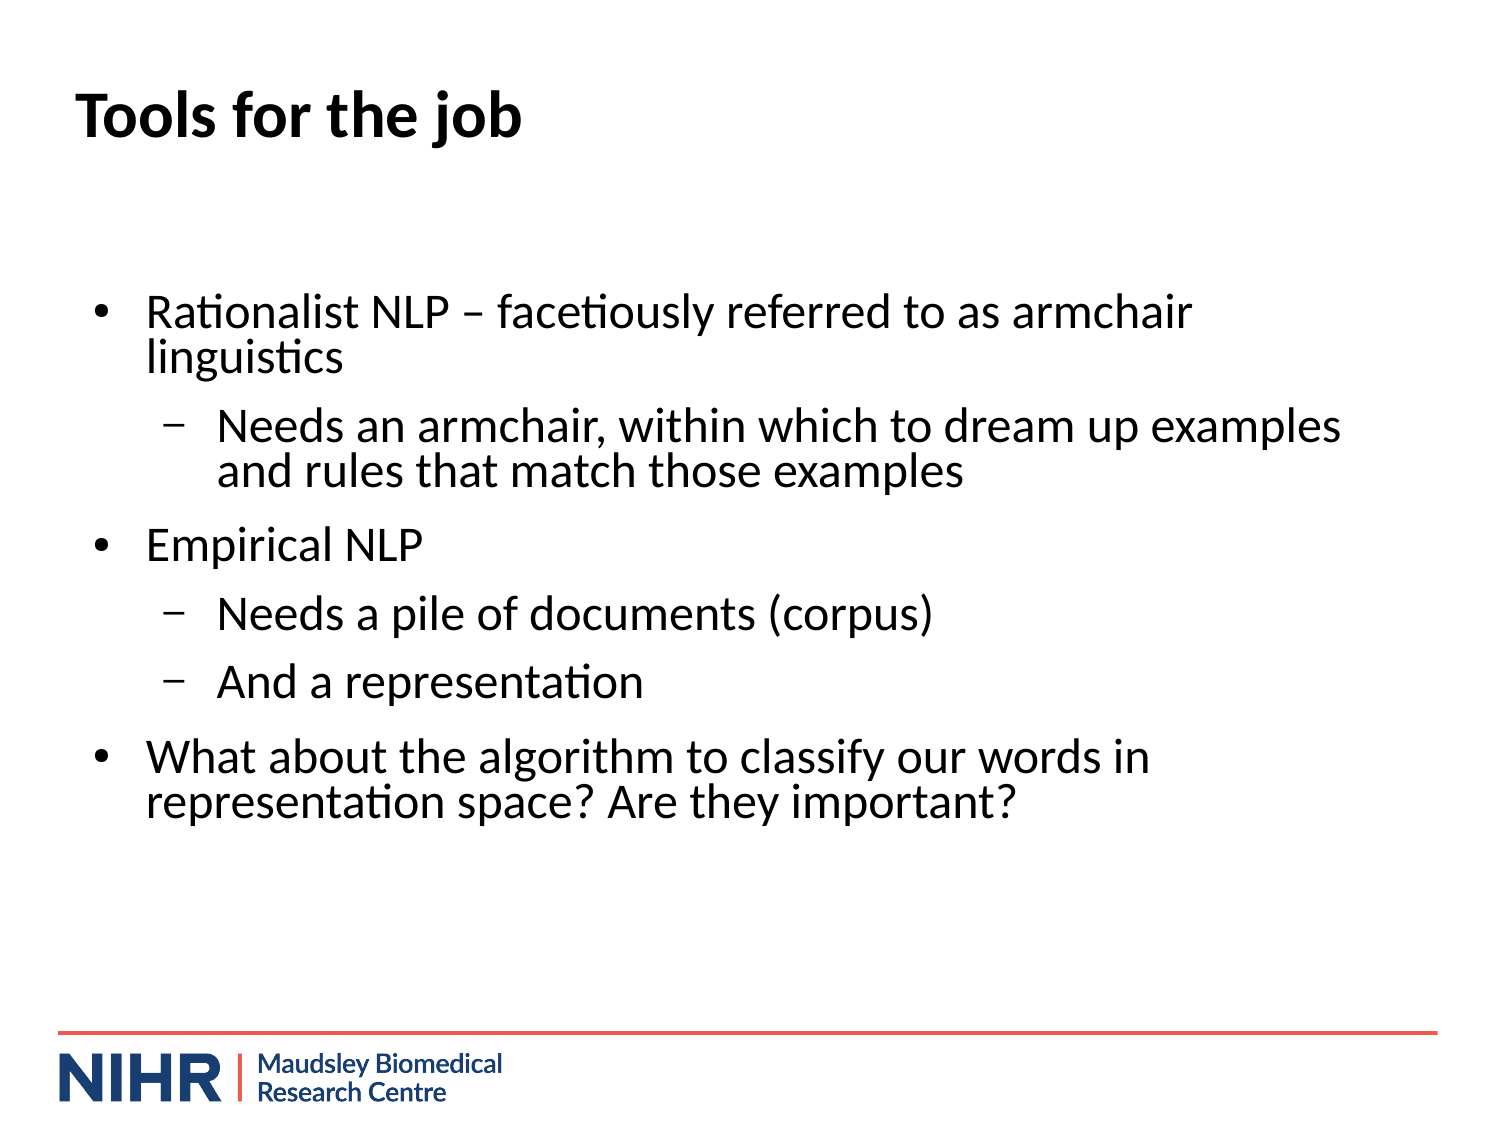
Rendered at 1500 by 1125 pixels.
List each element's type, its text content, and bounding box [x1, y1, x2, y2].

picture [29, 1018, 531, 1125]
list Rationalist NLP – facetiously referred to as armchair linguistics Needs an armchair, within which to dream up examples and rules that match those examples Empirical NLP Needs a pile of documents (corpus) And a representation What about the algorithm to classify our words in representation space? Are they important? [75, 292, 1395, 993]
title Tools for the job [75, 23, 1425, 219]
